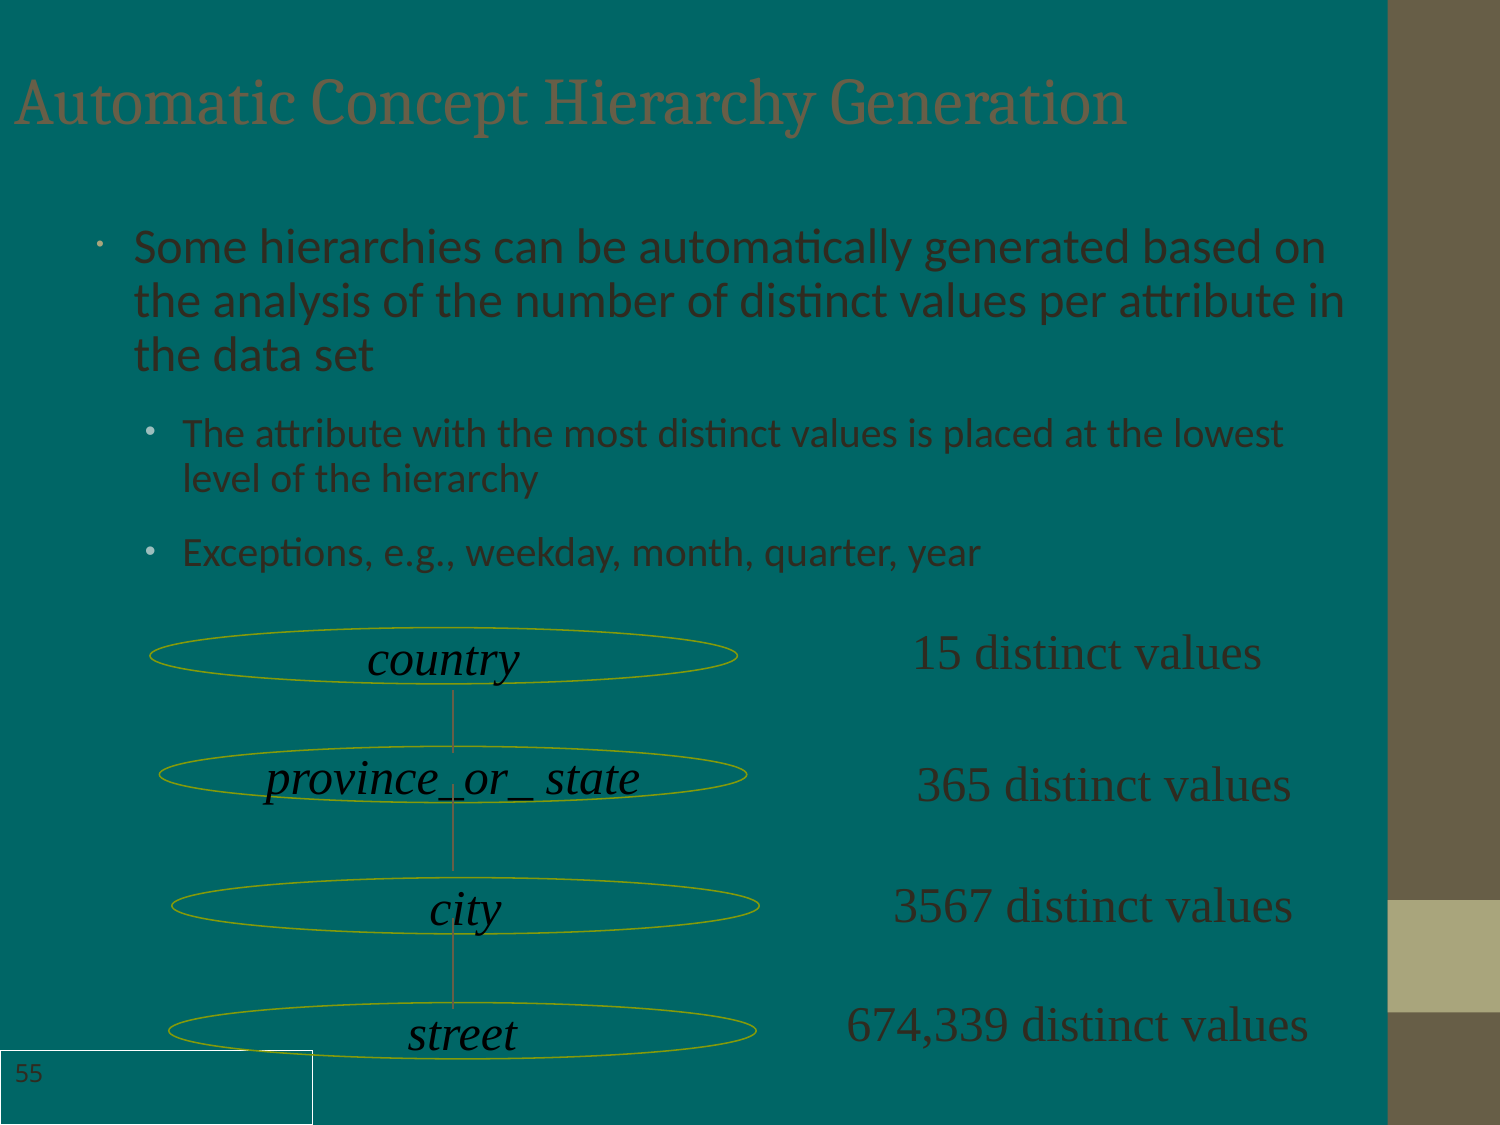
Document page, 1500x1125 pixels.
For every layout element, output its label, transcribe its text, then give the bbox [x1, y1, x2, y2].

slide_number <number> [0, 1050, 313, 1125]
text_box street [168, 1002, 757, 1059]
title Automatic Concept Hierarchy Generation [0, 50, 1500, 163]
text_box city [171, 877, 760, 934]
text_box 674,339 distinct values [831, 984, 1325, 1060]
text_box 3567 distinct values [878, 865, 1309, 941]
text_box province_or_ state [159, 746, 747, 803]
text_box 15 distinct values [896, 612, 1278, 688]
text_box 365 distinct values [900, 743, 1309, 819]
list Some hierarchies can be automatically generated based on the analysis of the number of distinct values per attribute in the data set The attribute with the most distinct values is placed at the lowest level of the hierarchy Exceptions, e.g., weekday, month, quarter, year [62, 212, 1388, 588]
text_box country [149, 627, 738, 684]
